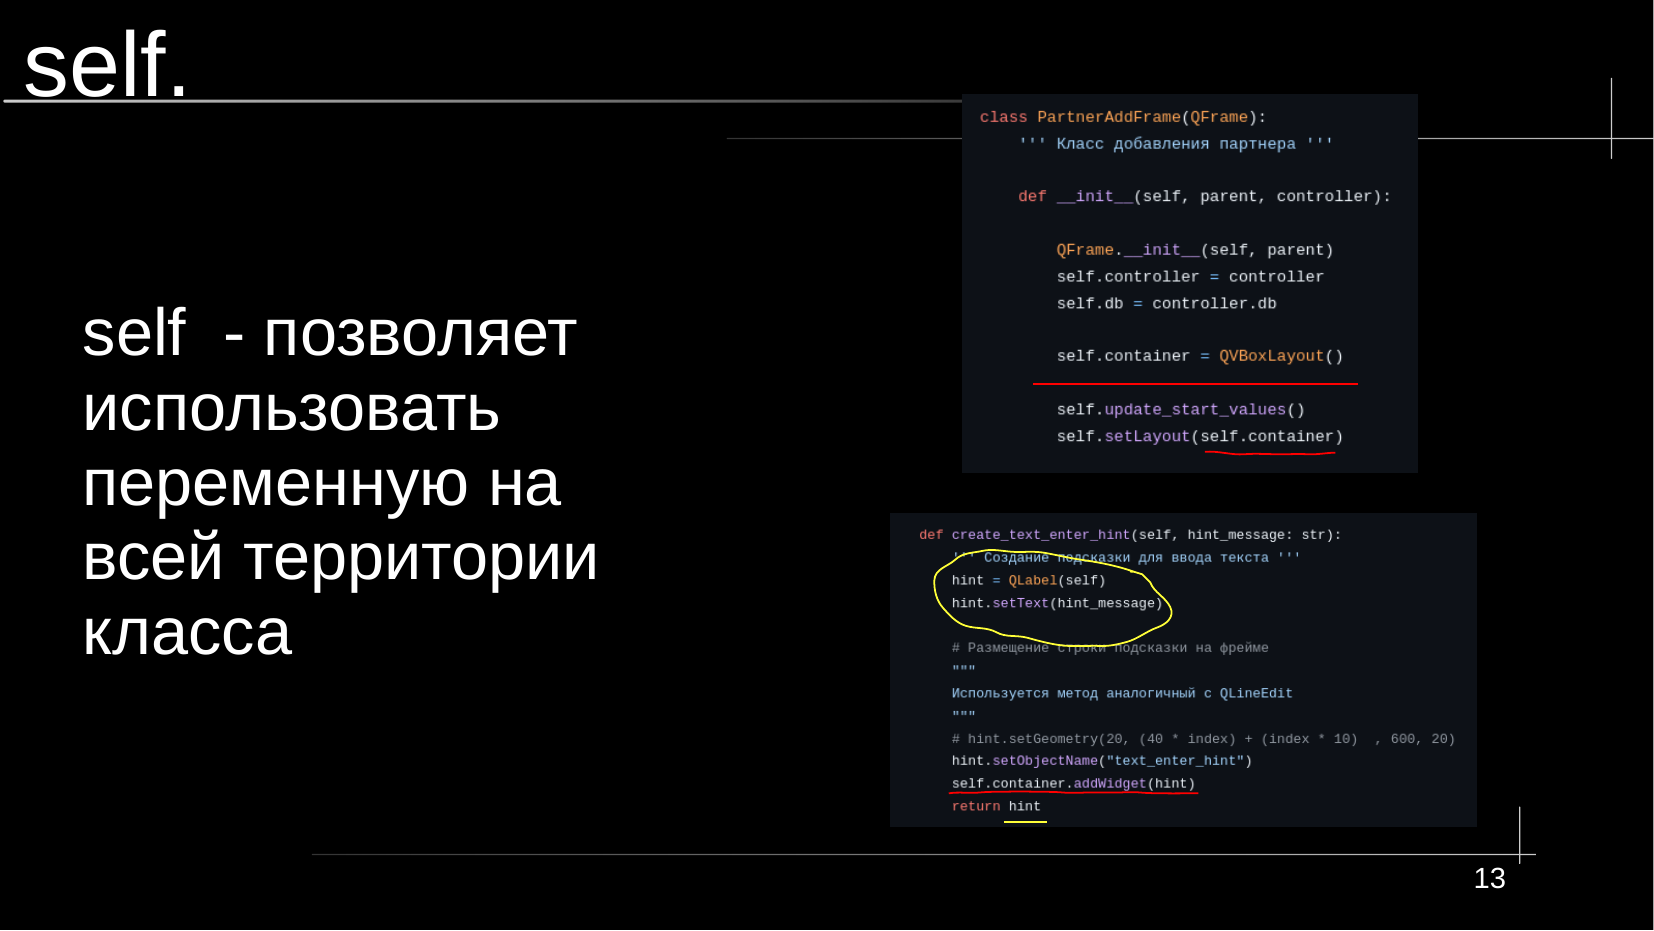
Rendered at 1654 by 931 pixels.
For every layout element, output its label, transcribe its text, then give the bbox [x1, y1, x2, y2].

list self - позволяет использовать переменную на всей территории класса [82, 295, 621, 680]
picture [962, 94, 1418, 473]
title self. [23, 11, 1589, 119]
picture [890, 513, 1477, 827]
